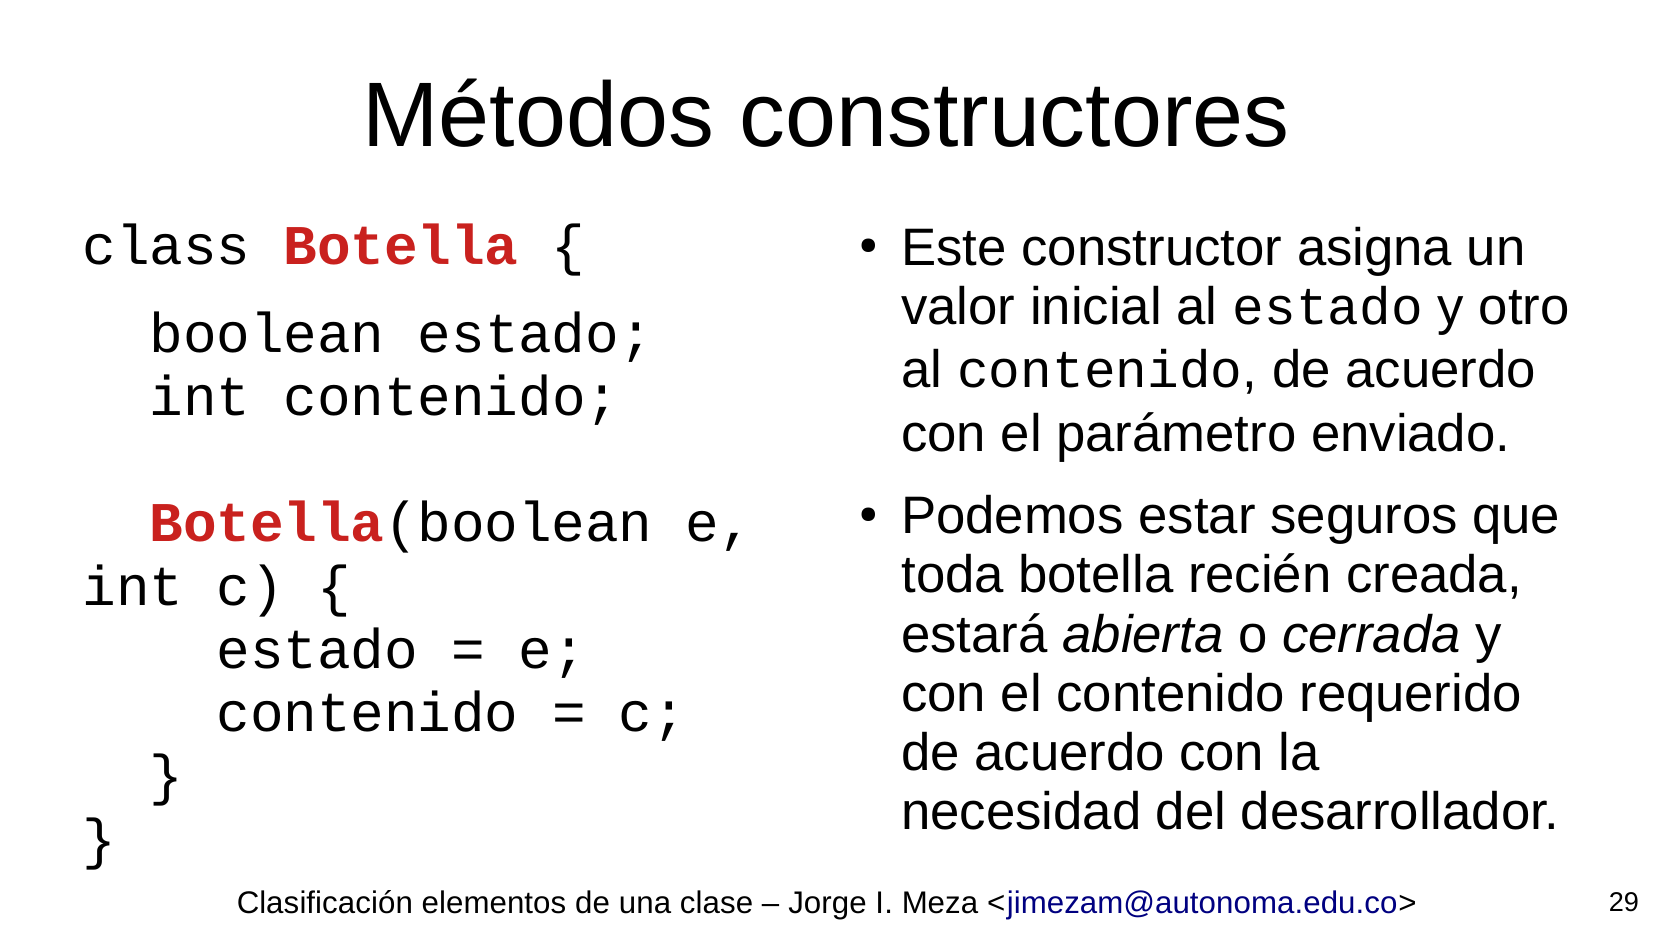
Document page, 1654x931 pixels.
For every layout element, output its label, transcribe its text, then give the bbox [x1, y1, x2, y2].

title Métodos constructores [82, 37, 1571, 193]
list Este constructor asigna un valor inicial al estado y otro al contenido, de acuerdo con el parámetro enviado. Podemos estar seguros que toda botella recién creada, estará abierta o cerrada y con el contenido requerido de acuerdo con la necesidad del desarrollador. [845, 217, 1572, 879]
list class Botella { boolean estado; int contenido; Botella(boolean e, int c) { estado = e; contenido = c; } } [82, 217, 809, 879]
